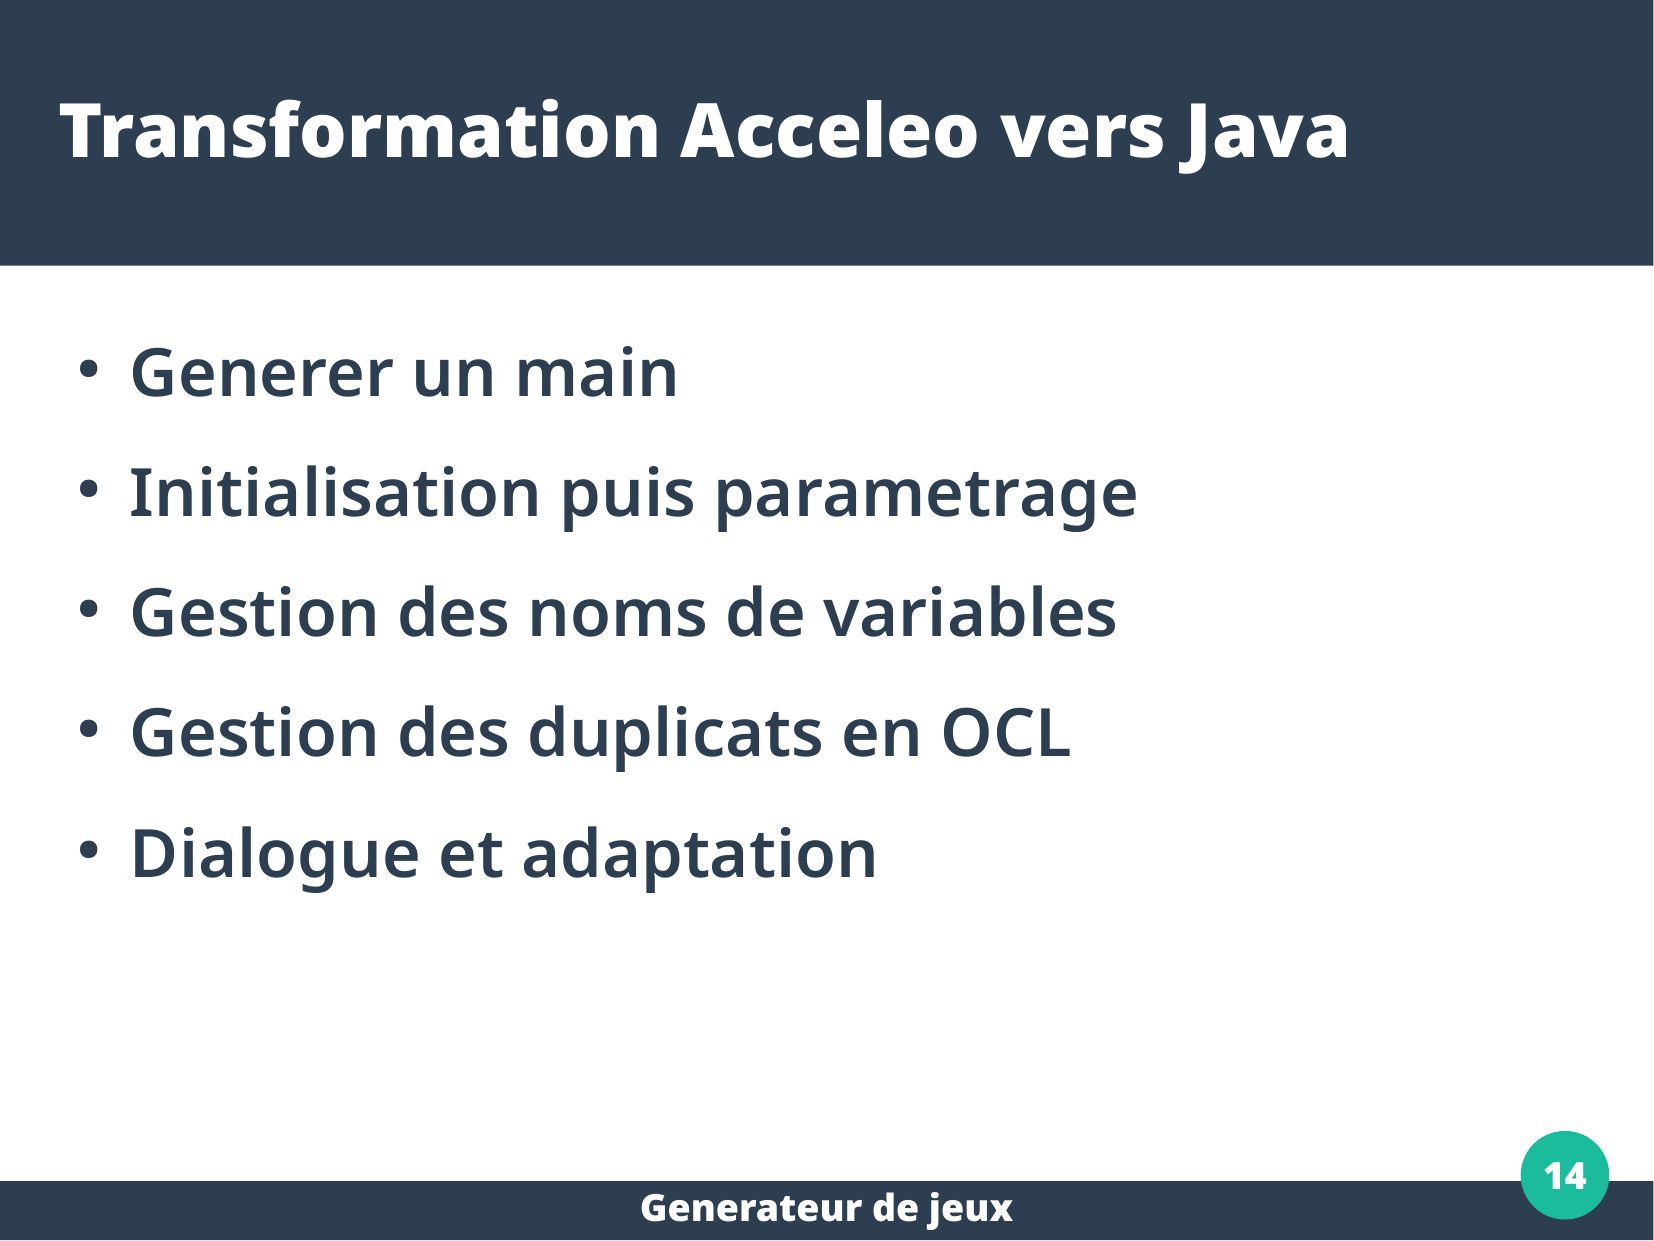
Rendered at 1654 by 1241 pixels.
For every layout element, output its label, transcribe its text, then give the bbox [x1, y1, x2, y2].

title Transformation Acceleo vers Java [59, 49, 1595, 207]
list Generer un main Initialisation puis parametrage Gestion des noms de variables Gestion des duplicats en OCL Dialogue et adaptation [59, 324, 1595, 1152]
